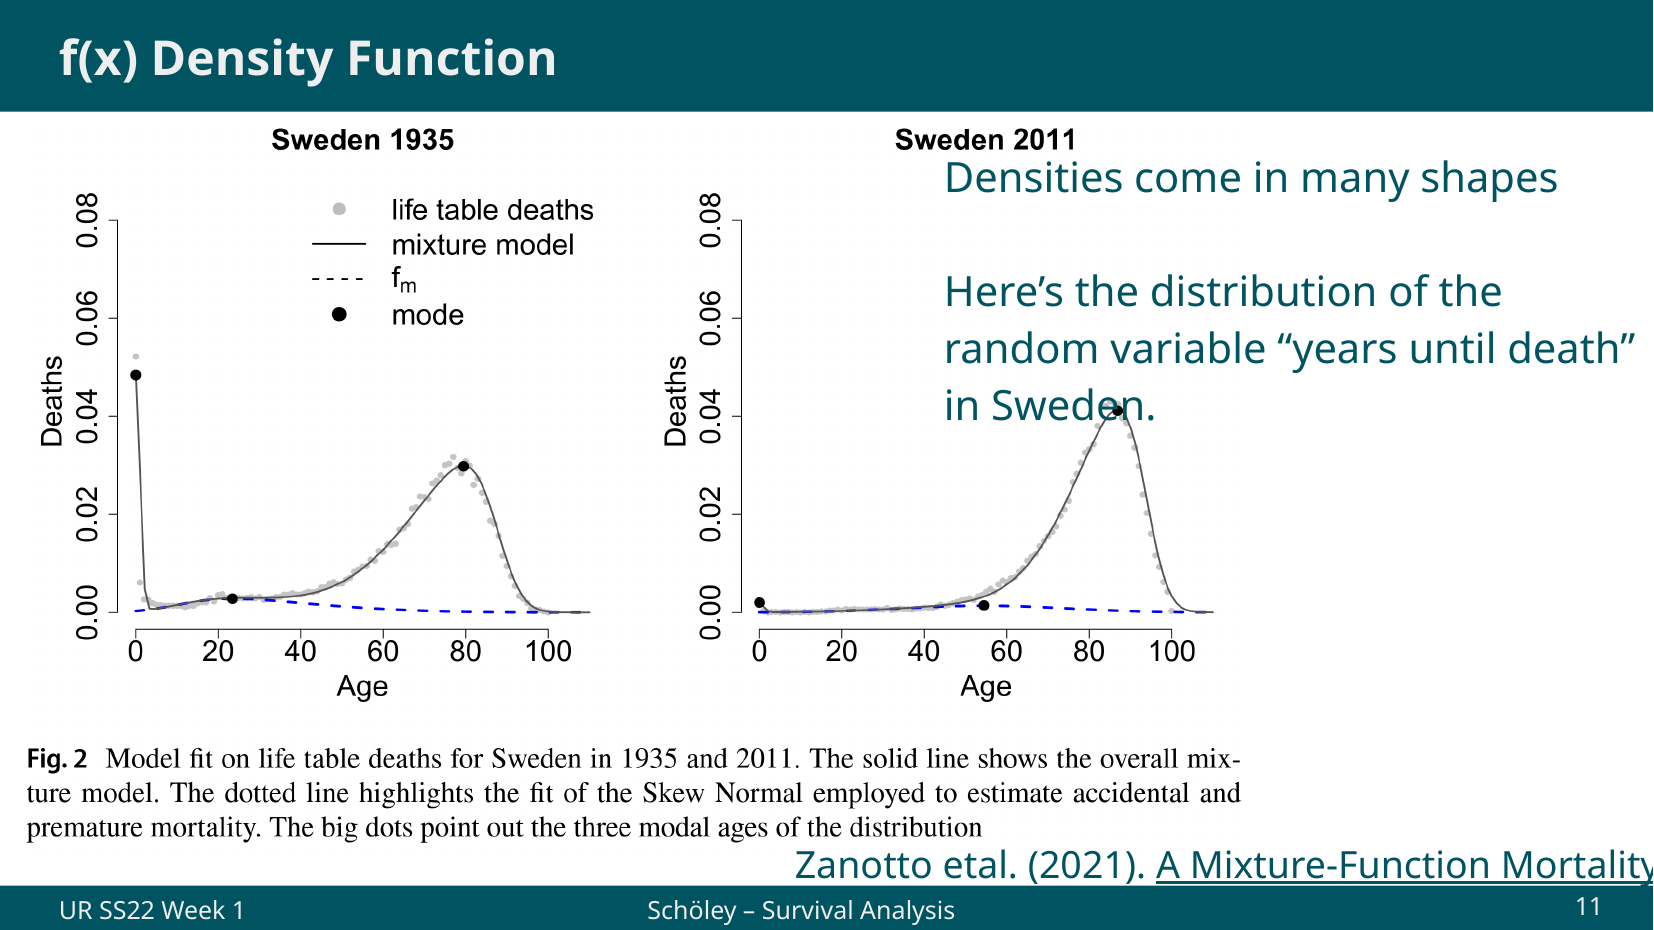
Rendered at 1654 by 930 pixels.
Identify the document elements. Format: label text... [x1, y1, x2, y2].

picture [1019, 401, 1027, 415]
picture [1034, 401, 1042, 415]
picture [1076, 401, 1088, 417]
picture [1102, 401, 1114, 407]
picture [1052, 401, 1064, 407]
text_box Zanotto etal. (2021). A Mixture‑Function Mortality Model. [780, 830, 1653, 930]
picture [19, 115, 1249, 851]
title f(x) Density Function [58, 0, 1594, 117]
text_box Densities come in many shapes Here’s the distribution of the random variable “years until death” in Sweden. [929, 140, 1602, 401]
